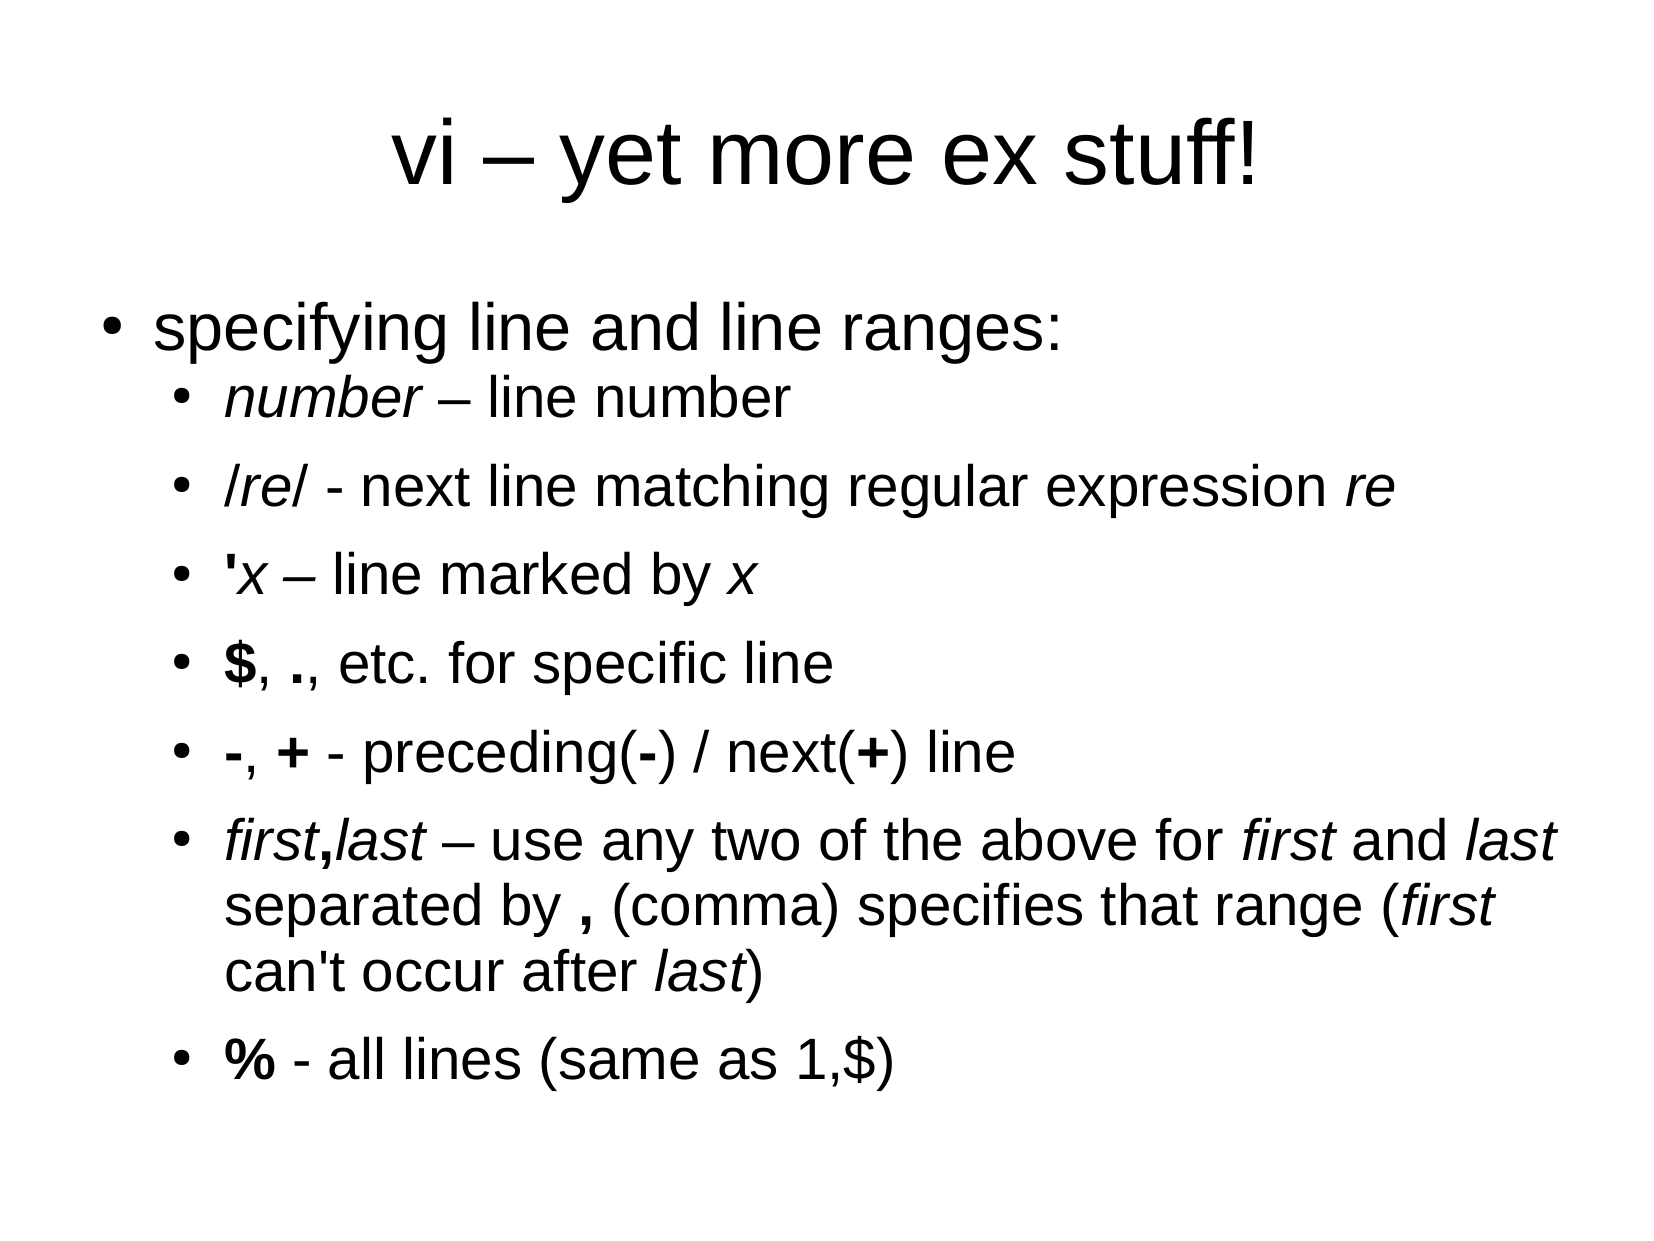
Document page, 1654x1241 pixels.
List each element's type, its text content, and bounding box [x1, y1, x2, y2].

list specifying line and line ranges: number – line number /re/ - next line matching regular expression re 'x – line marked by x $, ., etc. for specific line -, + - preceding(-) / next(+) line first,last – use any two of the above for first and last separated by , (comma) specifies that range (first can't occur after last) % - all lines (same as 1,$) [82, 290, 1571, 1101]
title vi – yet more ex stuff! [82, 56, 1571, 250]
